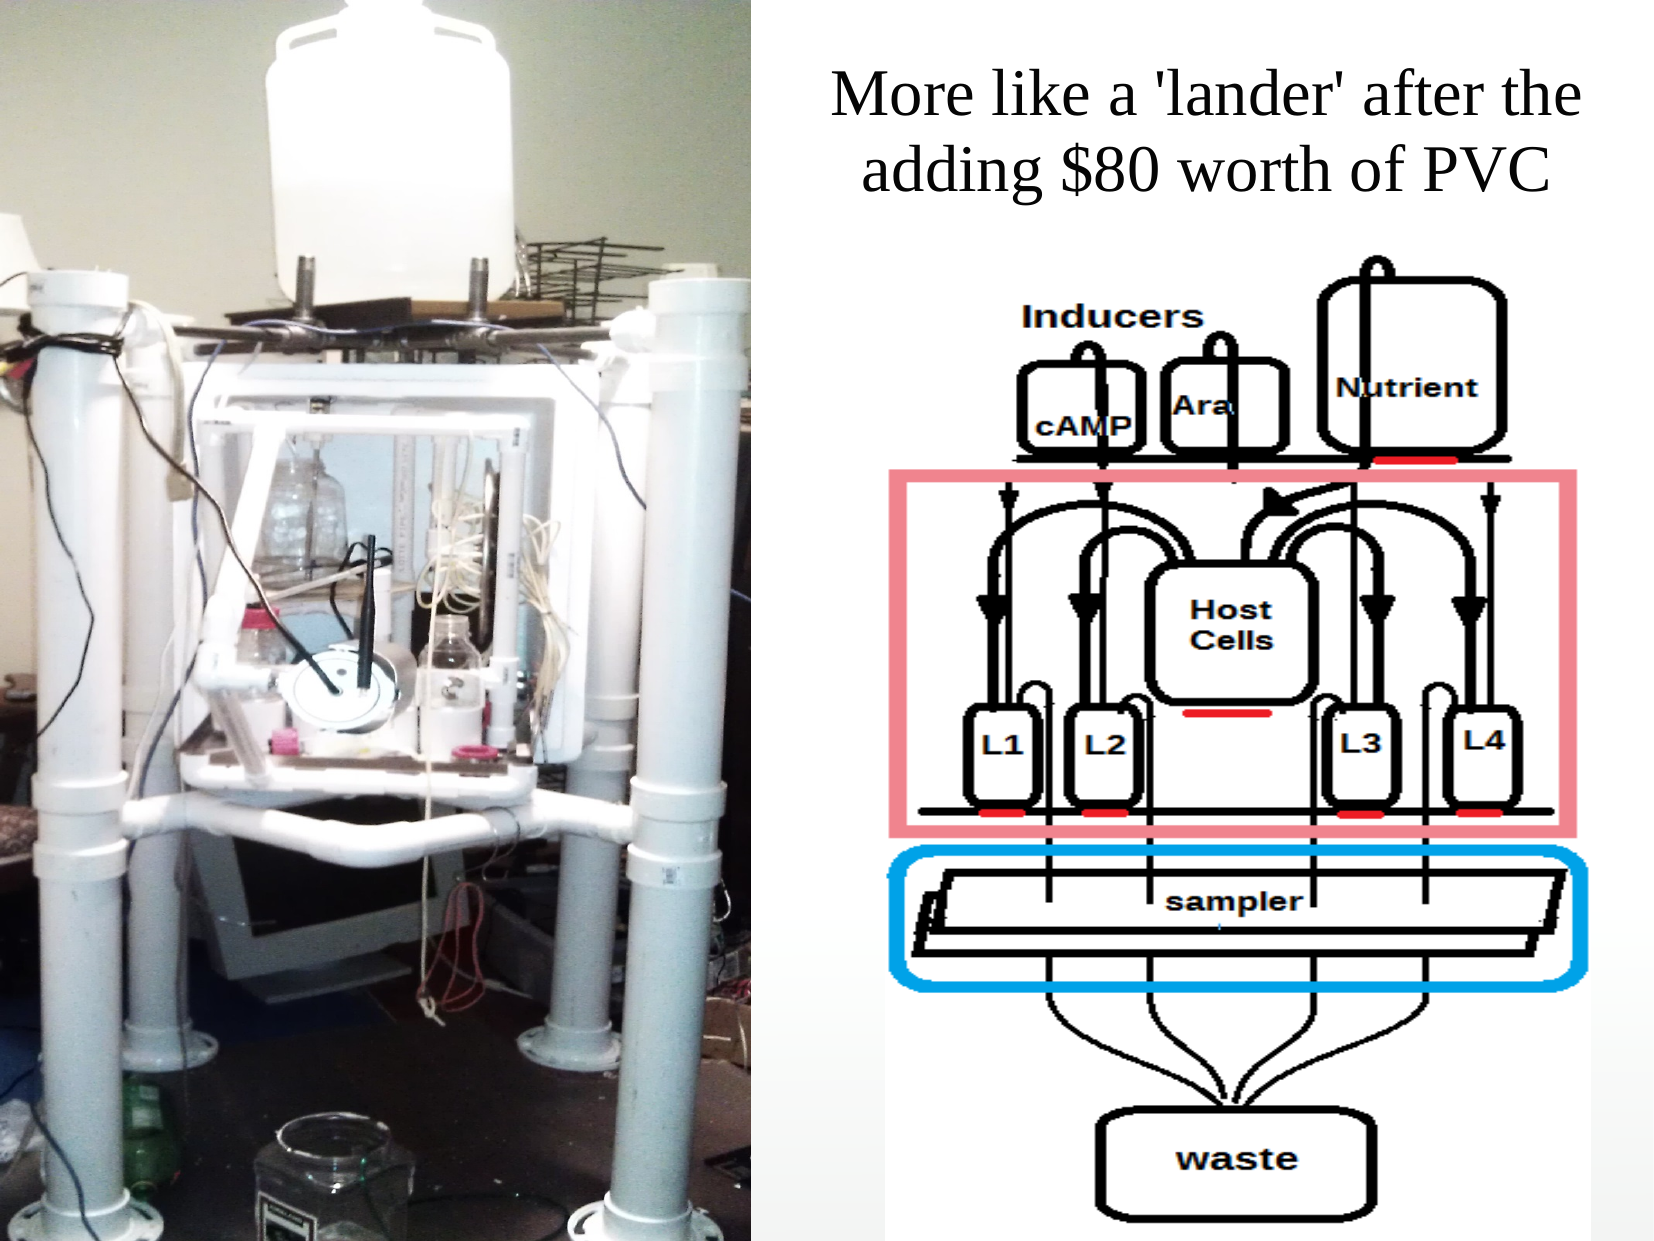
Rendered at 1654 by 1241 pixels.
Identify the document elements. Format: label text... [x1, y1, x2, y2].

picture [0, 0, 1654, 1241]
title More like a 'lander' after the adding $80 worth of PVC [825, 15, 1591, 243]
